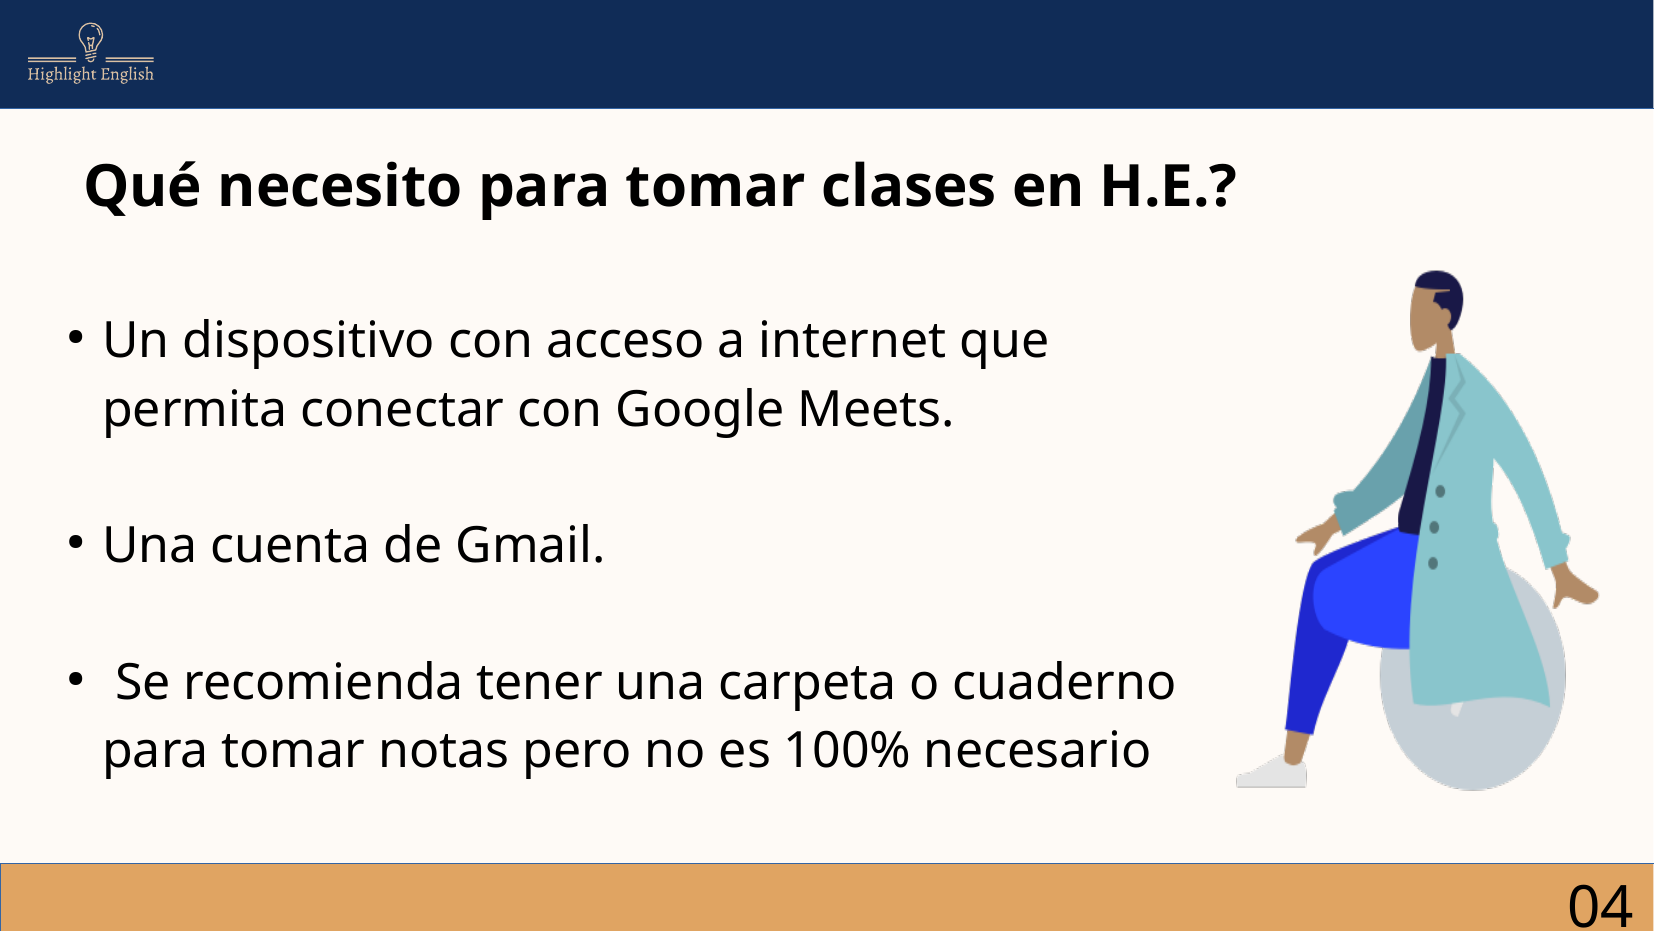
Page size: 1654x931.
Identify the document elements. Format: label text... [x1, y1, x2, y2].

picture [0, 10, 186, 87]
text_box Qué necesito para tomar clases en H.E.? [68, 136, 1374, 286]
text_box [0, 0, 1654, 109]
text_box 04 [1552, 858, 1650, 931]
picture [1215, 188, 1654, 814]
text_box Un dispositivo con acceso a internet que permita conectar con Google Meets. Una cuenta de Gmail. Se recomienda tener una carpeta o cuaderno para tomar notas pero no es 100% necesario [52, 217, 1201, 827]
text_box [0, 863, 1552, 931]
text_box [1650, 863, 1654, 931]
